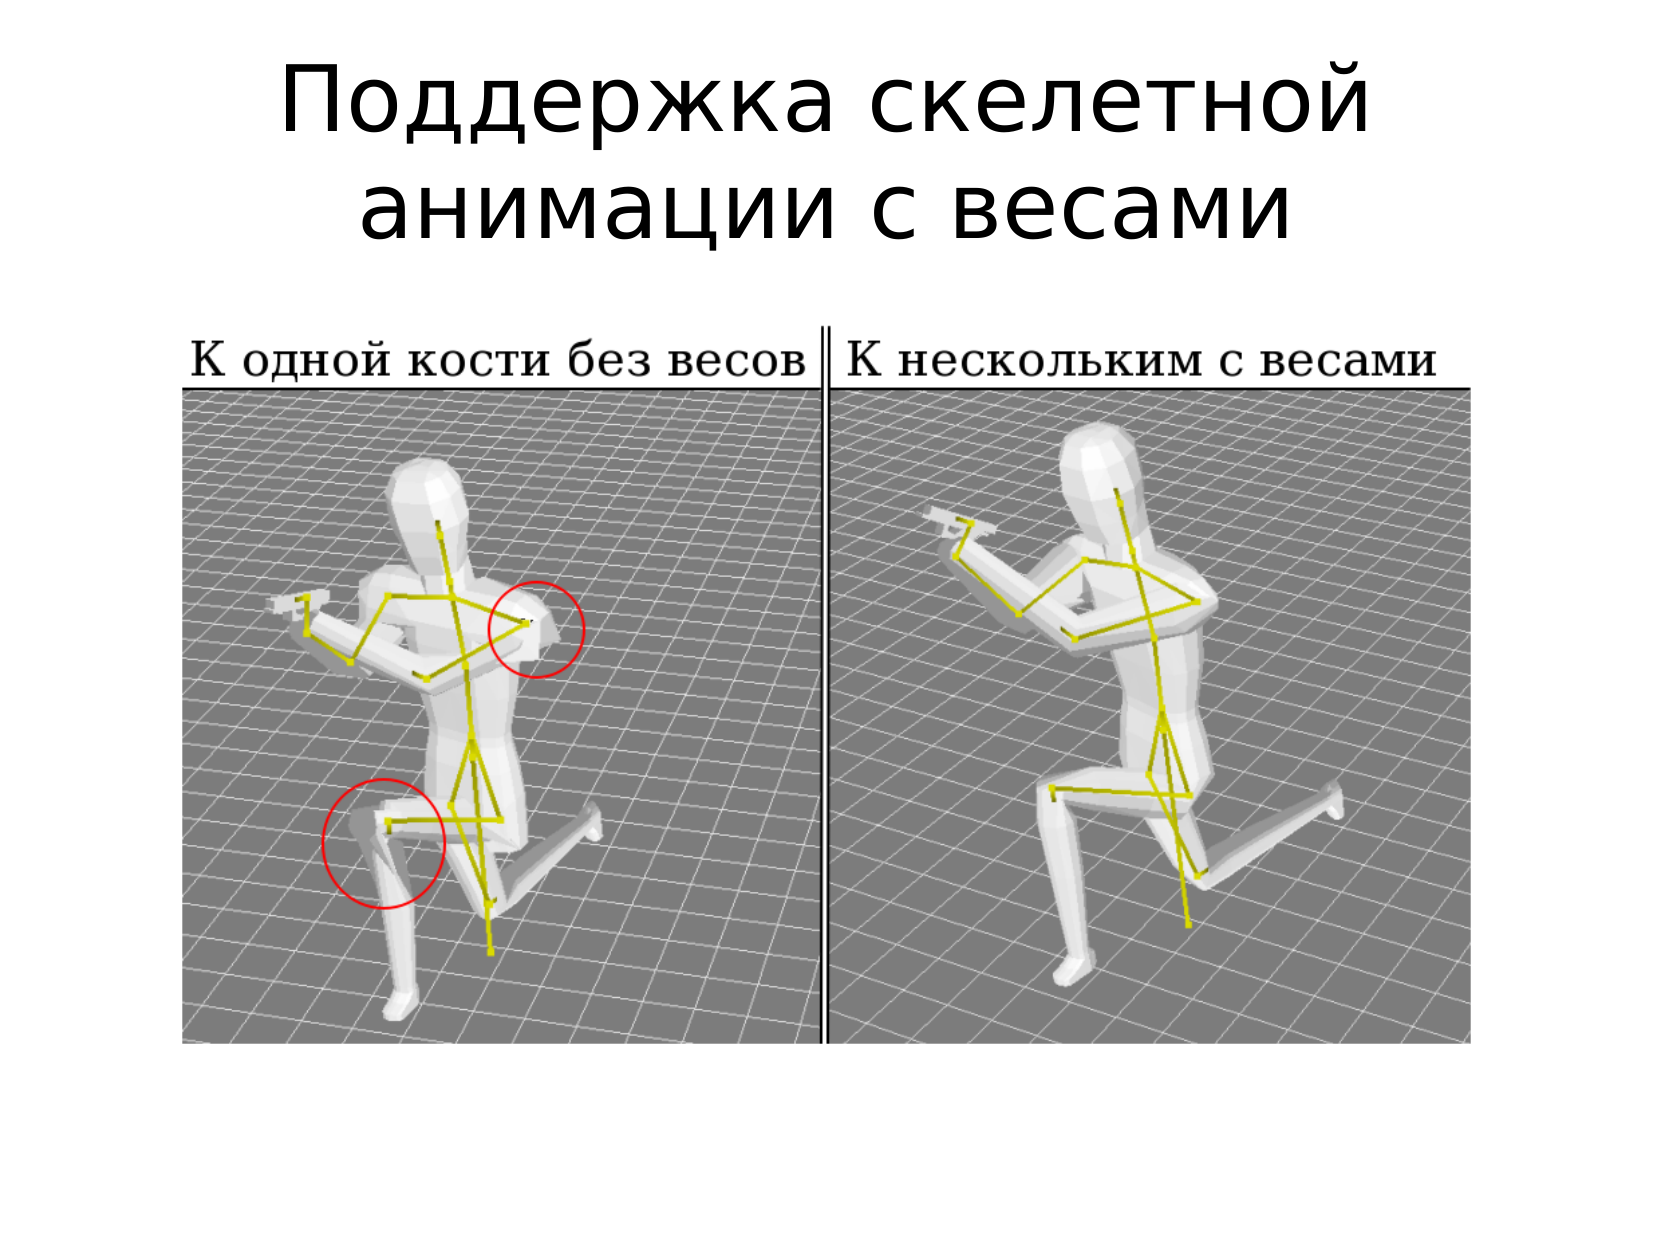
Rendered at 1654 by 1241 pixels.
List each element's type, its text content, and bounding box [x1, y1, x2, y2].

picture [165, 318, 1487, 1052]
title Поддержка скелетной анимации с весами [82, 45, 1571, 261]
